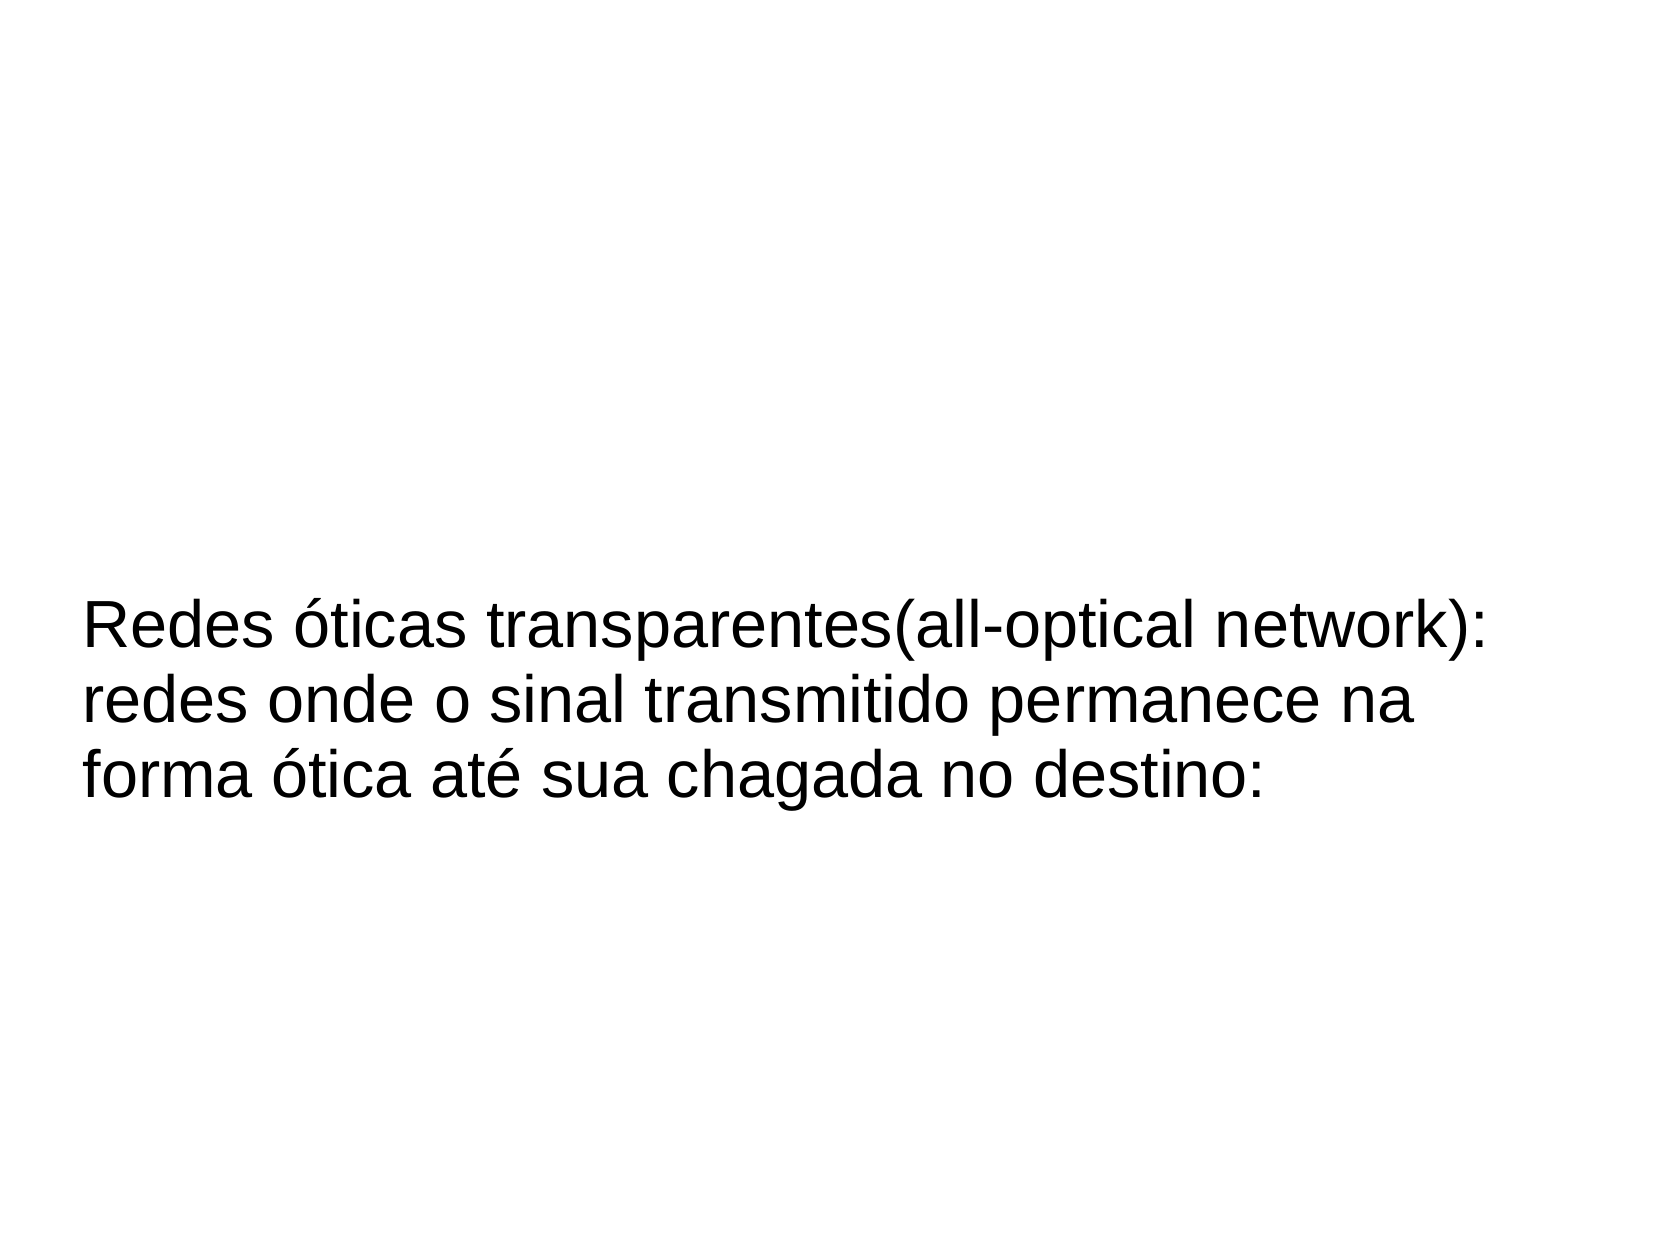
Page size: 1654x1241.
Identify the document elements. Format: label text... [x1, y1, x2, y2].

subtitle Redes óticas transparentes(all-optical network): redes onde o sinal transmitido permanece na forma ótica até sua chagada no destino: [82, 297, 1571, 1102]
